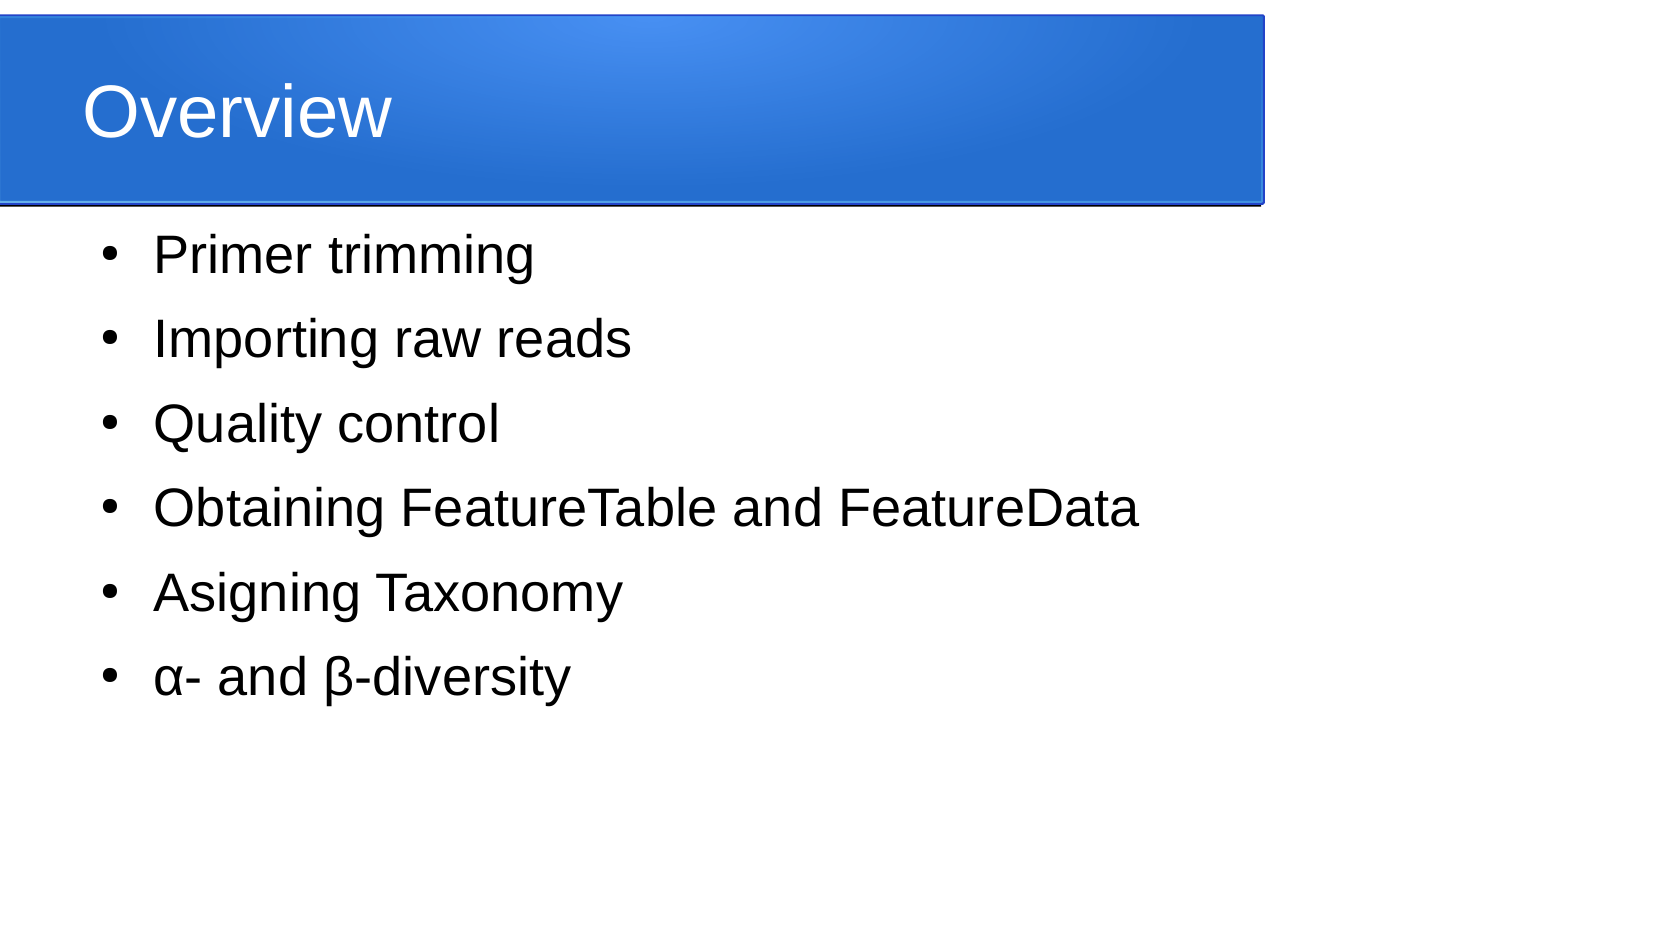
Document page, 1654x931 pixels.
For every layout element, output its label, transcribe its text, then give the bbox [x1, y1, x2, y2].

title Overview [82, 35, 1235, 189]
list Primer trimming Importing raw reads Quality control Obtaining FeatureTable and FeatureData Asigning Taxonomy α- and β-diversity [82, 224, 1571, 886]
